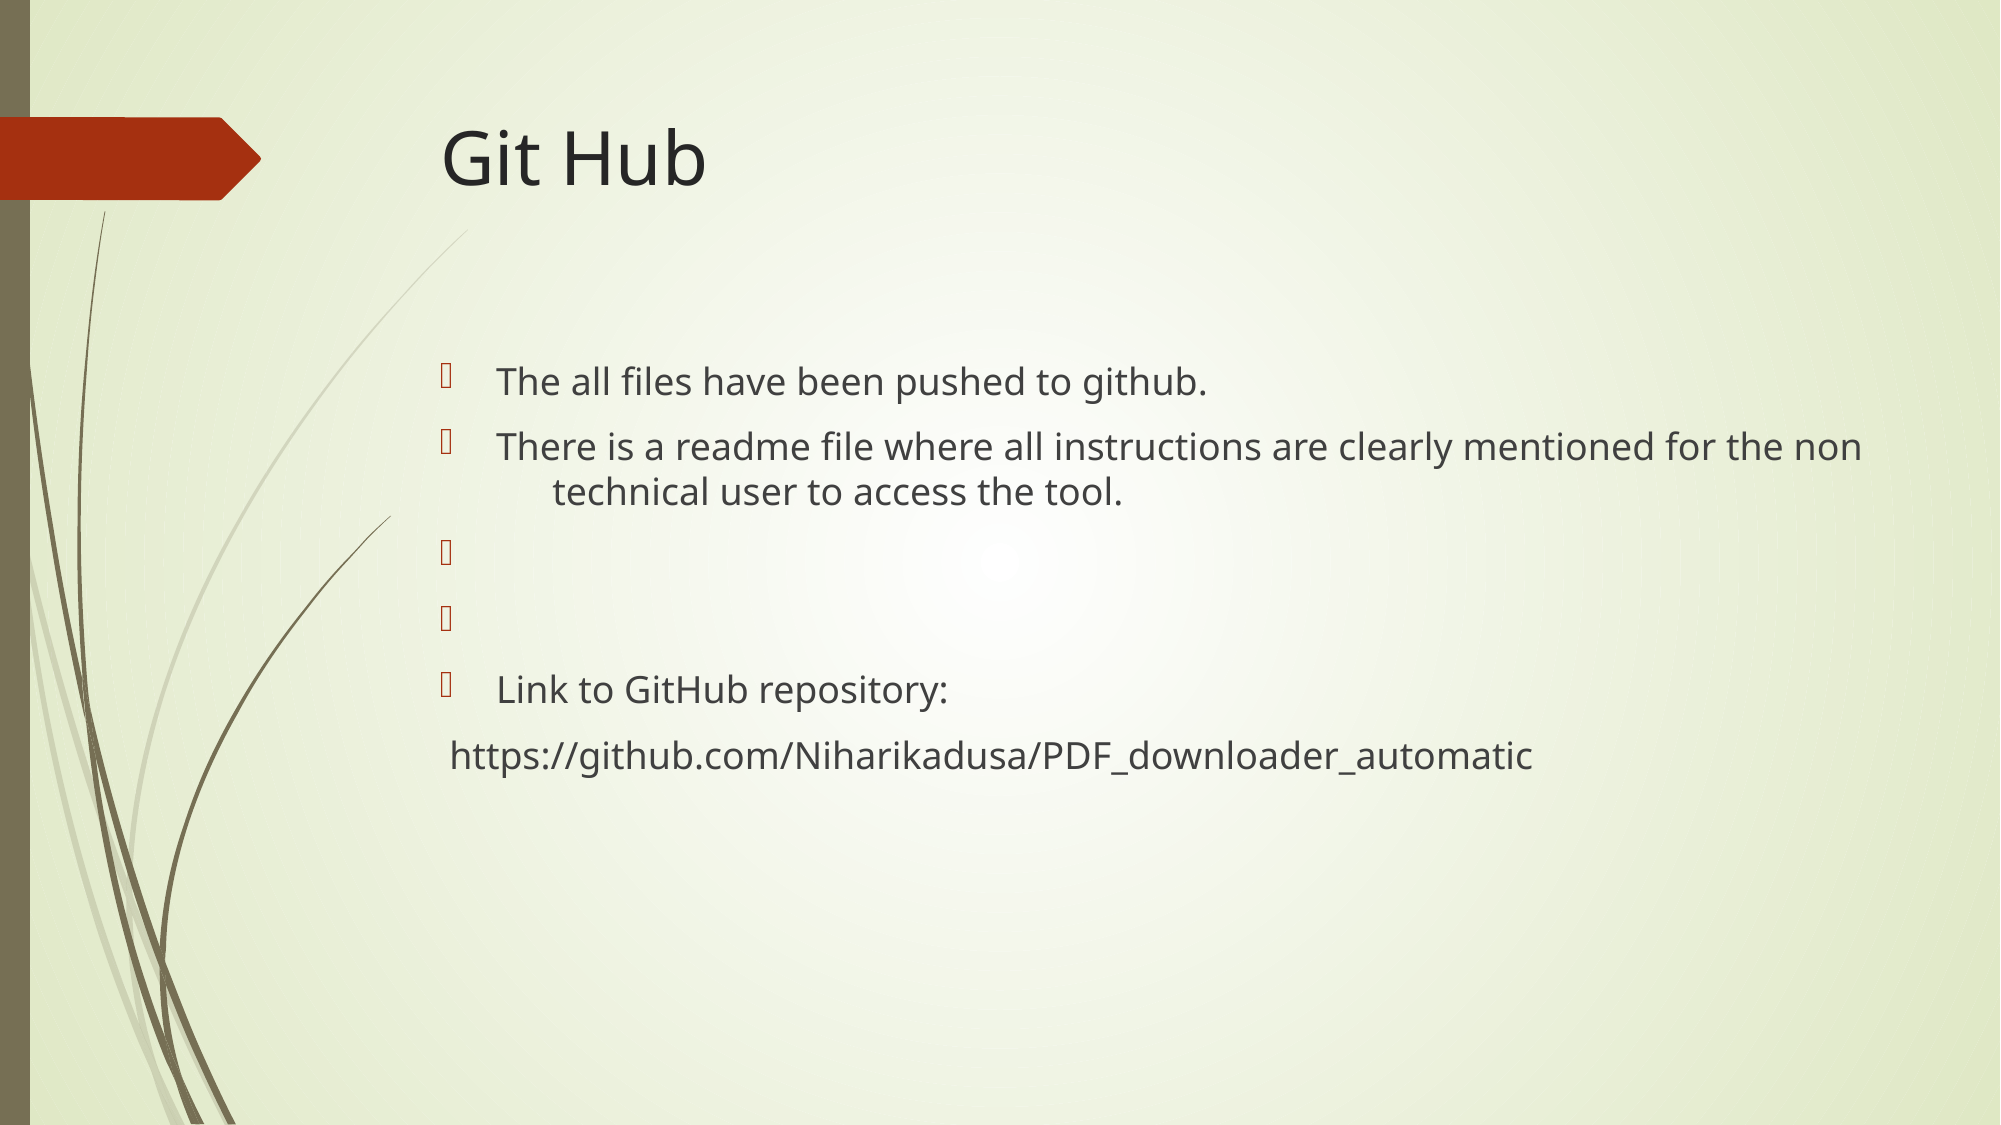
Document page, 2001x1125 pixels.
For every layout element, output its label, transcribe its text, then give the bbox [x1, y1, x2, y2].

list The all files have been pushed to github. There is a readme file where all instructions are clearly mentioned for the non technical user to access the tool. Link to GitHub repository: https://github.com/Niharikadusa/PDF_downloader_automatic [424, 350, 1888, 970]
title Git Hub [425, 102, 1888, 313]
